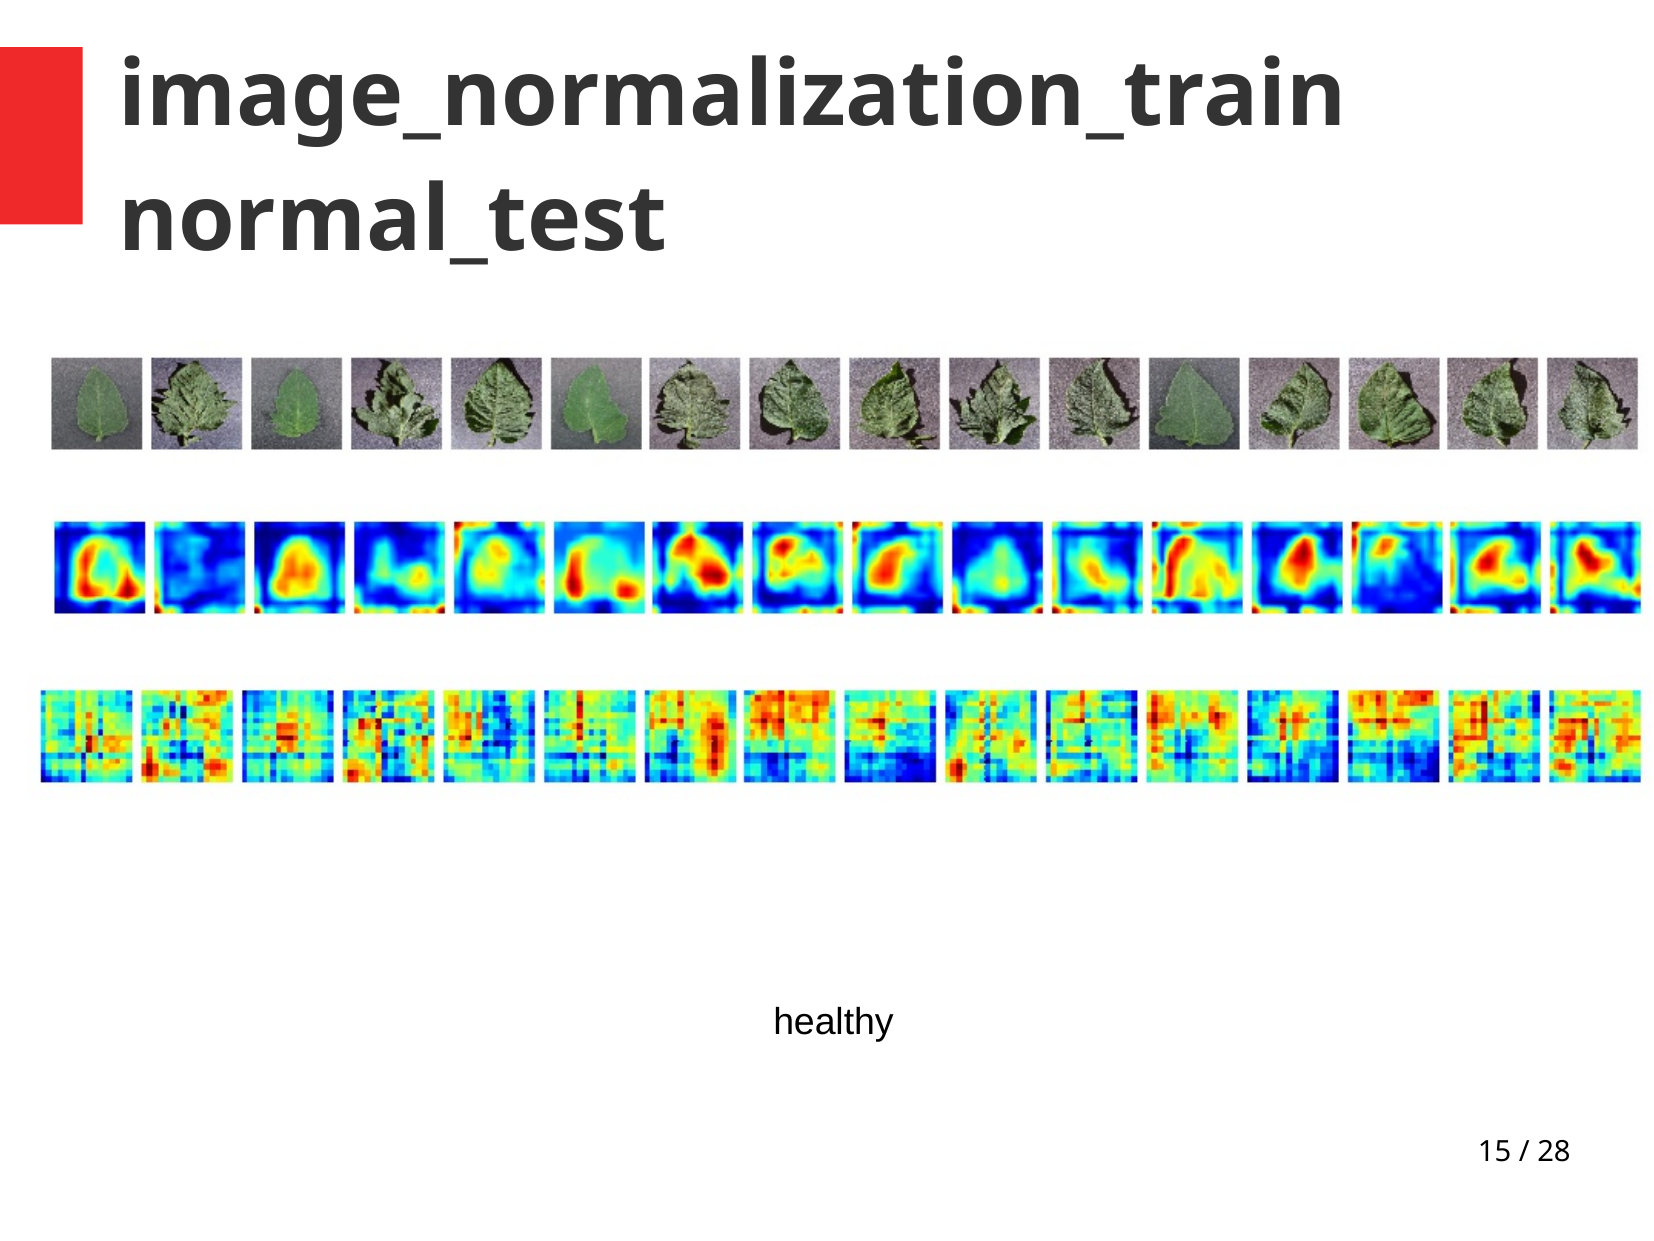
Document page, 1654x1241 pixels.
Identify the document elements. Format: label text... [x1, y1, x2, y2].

text_box healthy [758, 993, 909, 1051]
title image_normalization_train normal_test [118, 45, 1571, 260]
picture [4, 675, 1654, 820]
picture [4, 505, 1654, 651]
picture [1, 341, 1654, 487]
